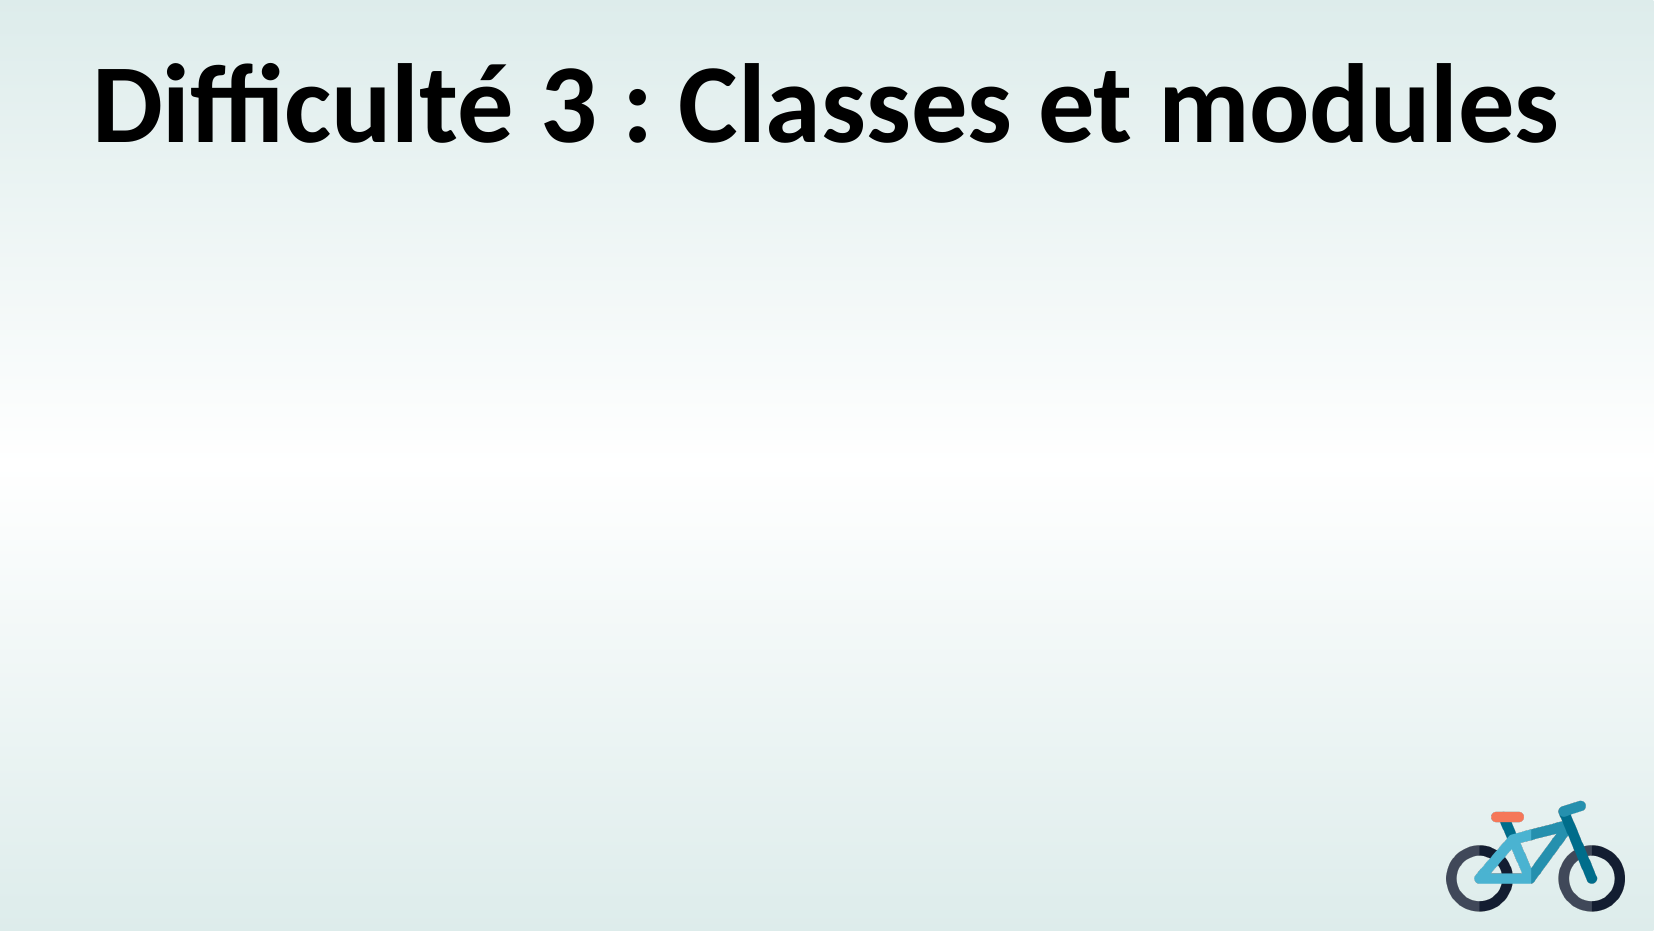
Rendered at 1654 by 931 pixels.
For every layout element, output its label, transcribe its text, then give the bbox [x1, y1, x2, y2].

picture [1446, 767, 1625, 931]
title Difficulté 3 : Classes et modules [82, 37, 1571, 193]
